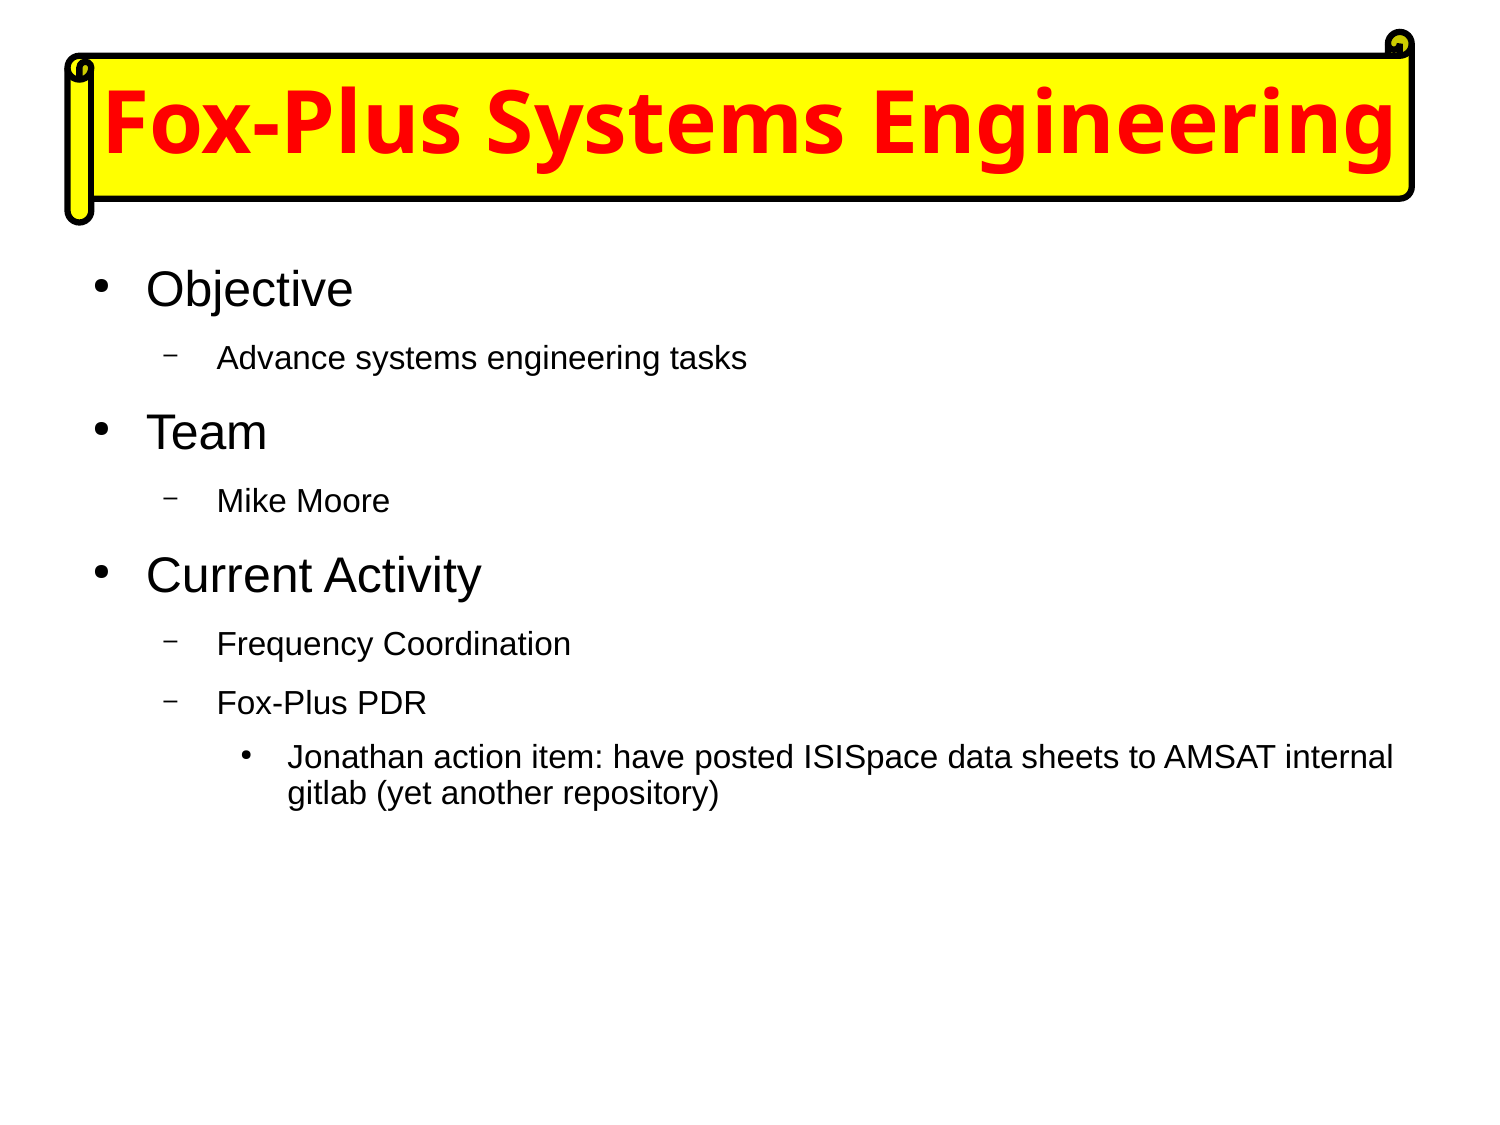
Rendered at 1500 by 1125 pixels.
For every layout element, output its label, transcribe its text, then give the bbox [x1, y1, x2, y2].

text_box [67, 179, 1412, 223]
text_box Fox-Plus Systems Engineering [0, 58, 1500, 179]
list Objective Advance systems engineering tasks Team Mike Moore Current Activity Frequency Coordination Fox-Plus PDR Jonathan action item: have posted ISISpace data sheets to AMSAT internal gitlab (yet another repository) [75, 263, 1425, 916]
text_box [72, 31, 1412, 58]
